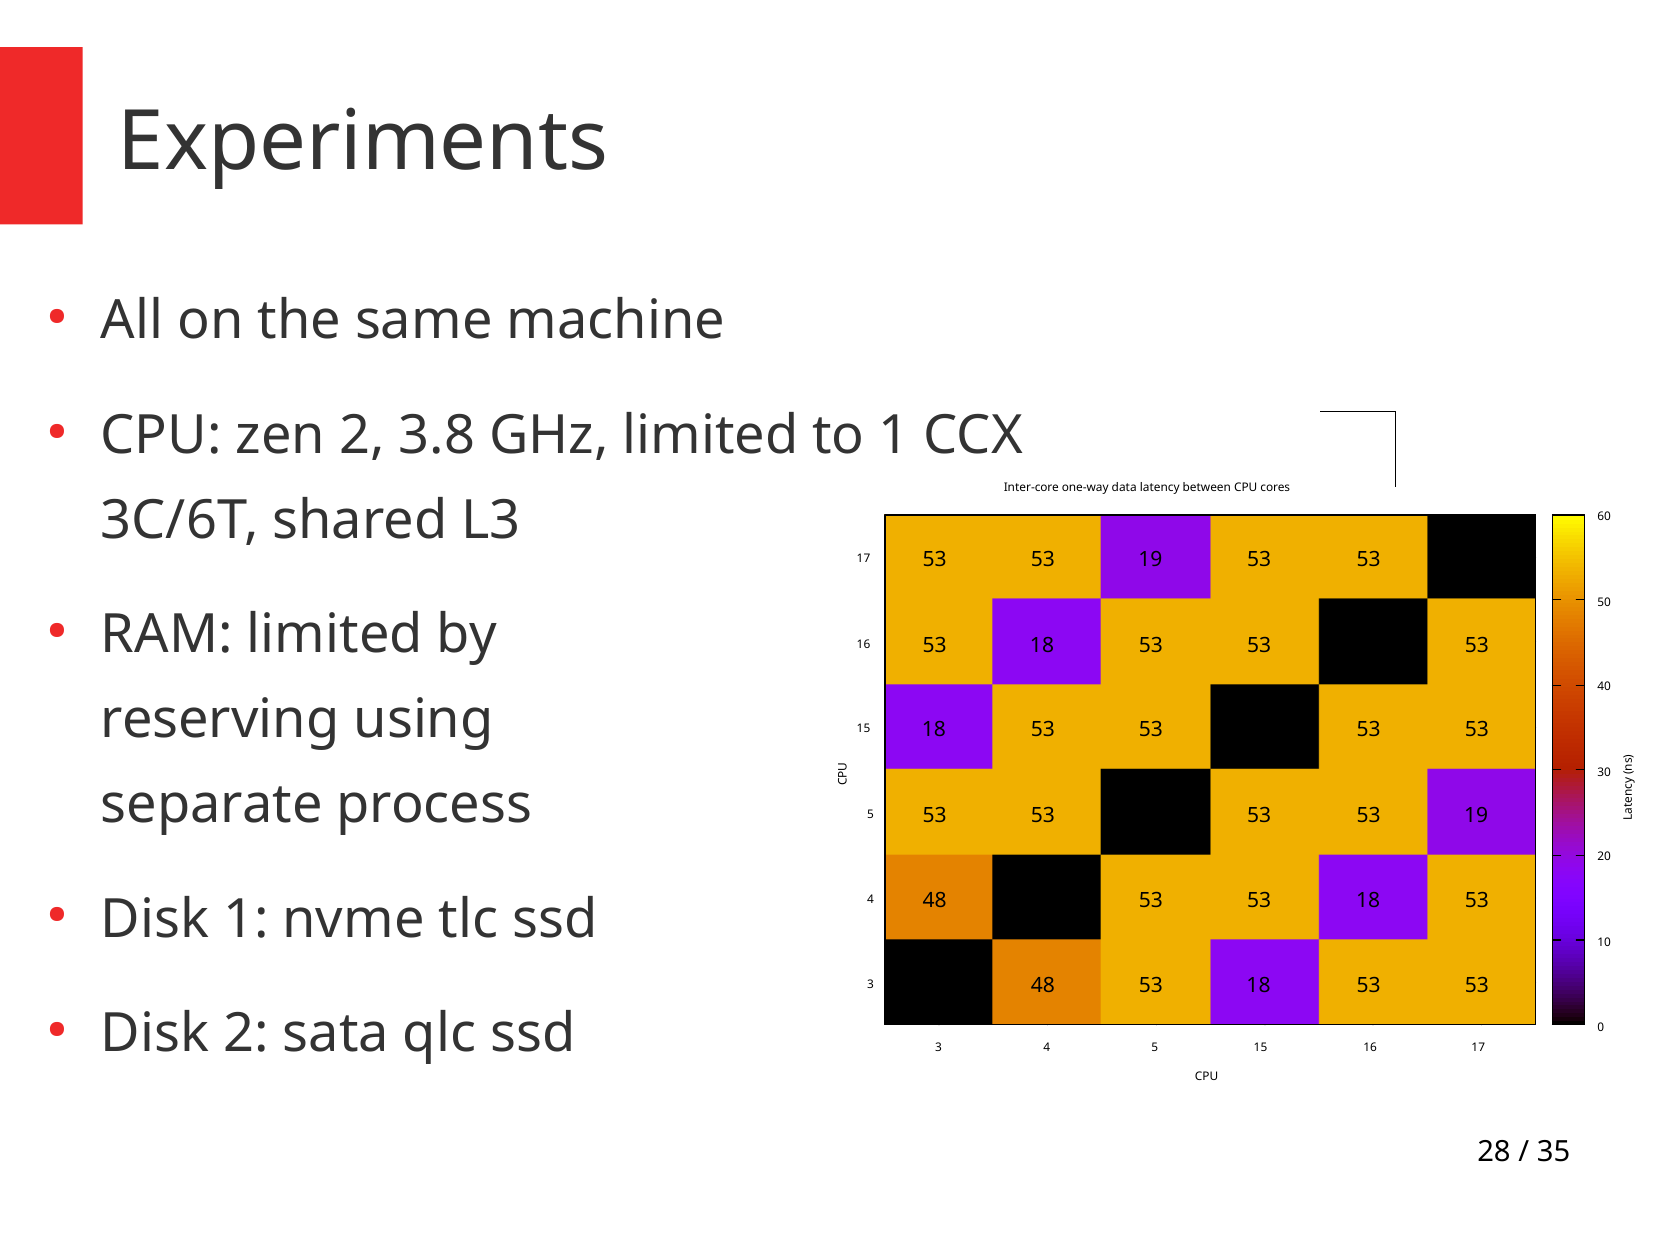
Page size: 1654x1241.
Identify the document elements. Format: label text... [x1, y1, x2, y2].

title Experiments [117, 33, 1571, 241]
list All on the same machine CPU: zen 2, 3.8 GHz, limited to 1 CCX 3C/6T, shared L3 RAM: limited by reserving using separate process Disk 1: nvme tlc ssd Disk 2: sata qlc ssd [29, 270, 1620, 1186]
picture [823, 436, 1653, 1108]
